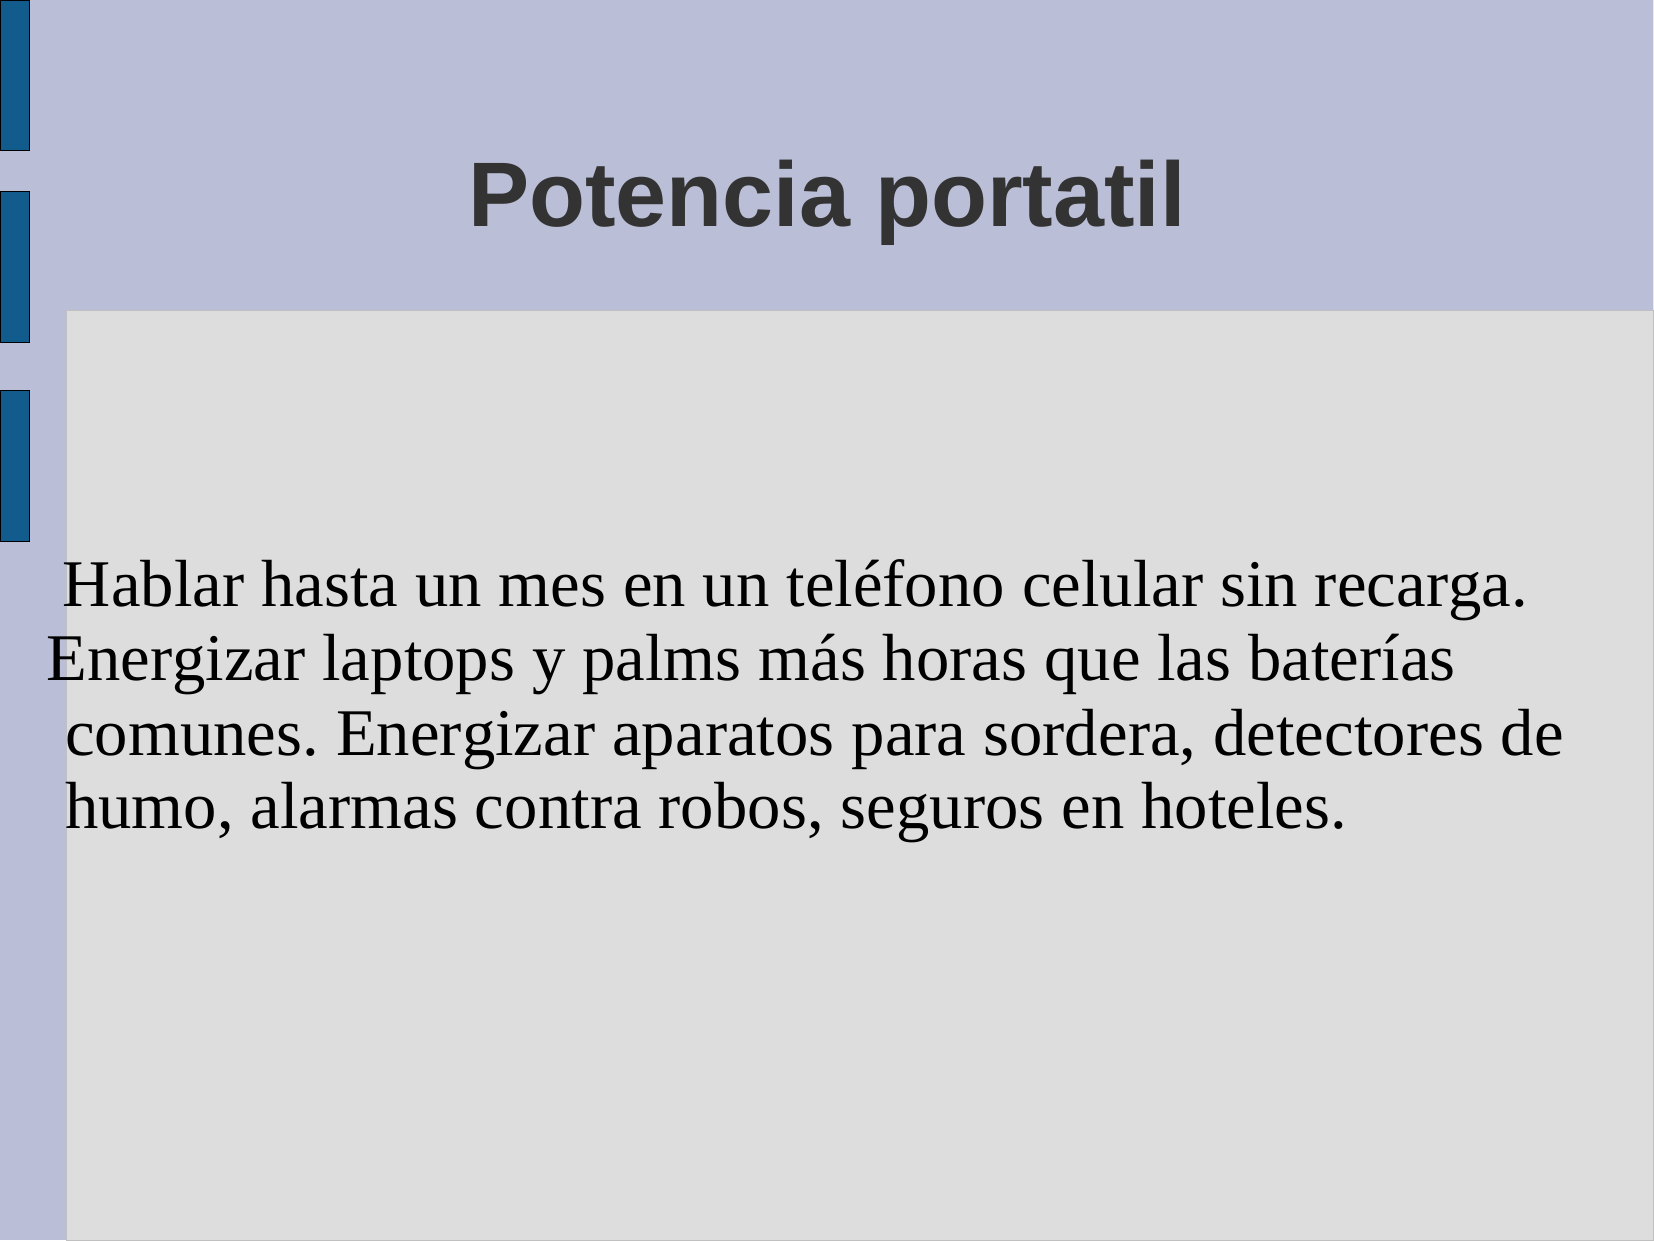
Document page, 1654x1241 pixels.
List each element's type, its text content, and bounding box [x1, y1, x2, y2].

text_box Hablar hasta un mes en un teléfono celular sin recarga. Energizar laptops y palms más horas que las baterías comunes. Energizar aparatos para sordera, detectores de humo, alarmas contra robos, seguros en hoteles. [29, 320, 1654, 886]
title Potencia portatil [121, 98, 1534, 291]
